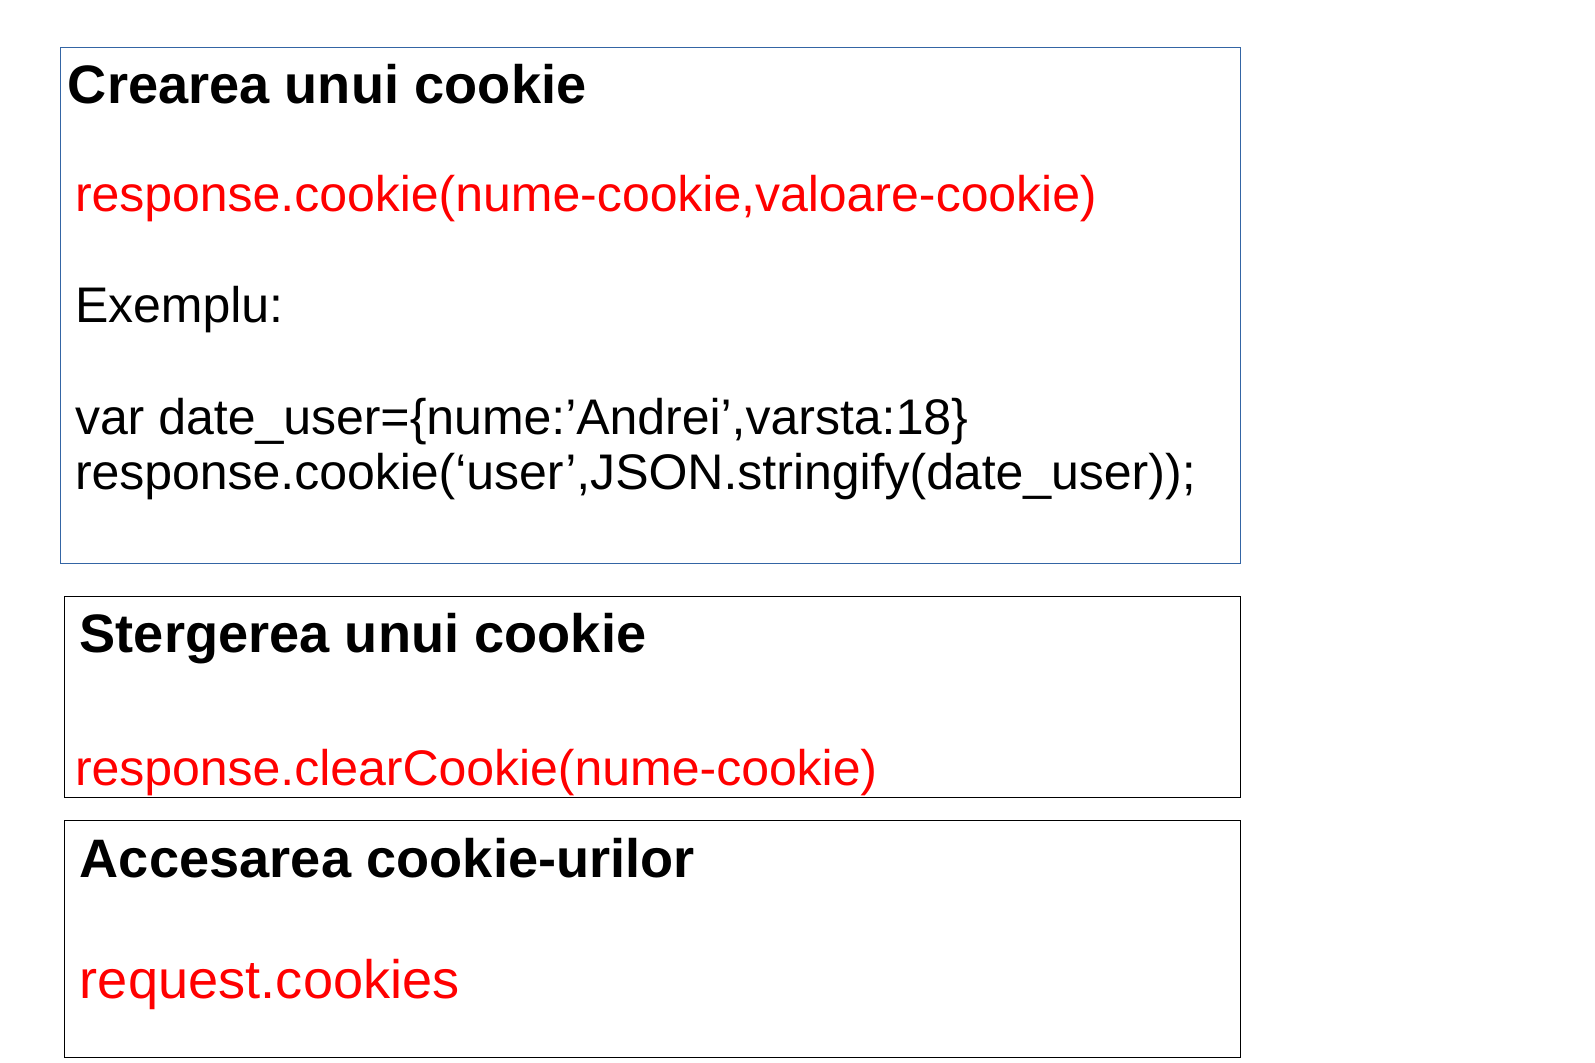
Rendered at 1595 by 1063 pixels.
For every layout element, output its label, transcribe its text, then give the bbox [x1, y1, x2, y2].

text_box response.cookie(nume-cookie,valoare-cookie) Exemplu: var date_user={nume:’Andrei’,varsta:18} response.cookie(‘user’,JSON.stringify(date_user)); [60, 47, 1241, 564]
text_box Stergerea unui cookie [64, 596, 1241, 798]
text_box Accesarea cookie-urilor request.cookies [64, 820, 1241, 1058]
text_box response.clearCookie(nume-cookie) [60, 732, 1146, 816]
text_box Crearea unui cookie [53, 47, 60, 123]
